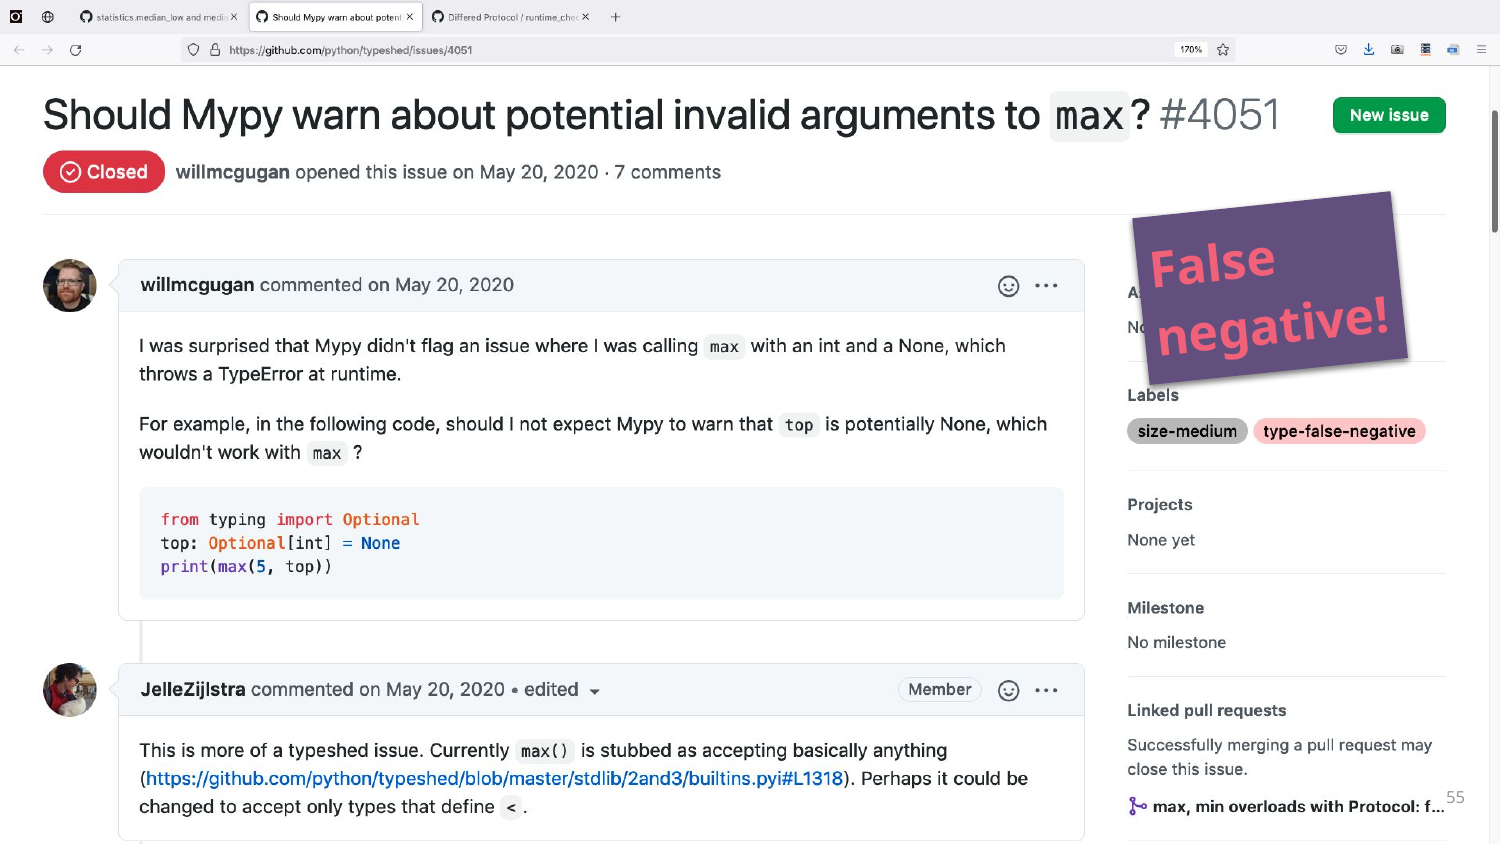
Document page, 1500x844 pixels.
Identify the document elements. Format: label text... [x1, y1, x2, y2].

text_box False negative! [1145, 207, 1425, 371]
text_box 55 [1445, 785, 1466, 809]
text_box [1132, 191, 1408, 385]
picture [0, 0, 1500, 844]
